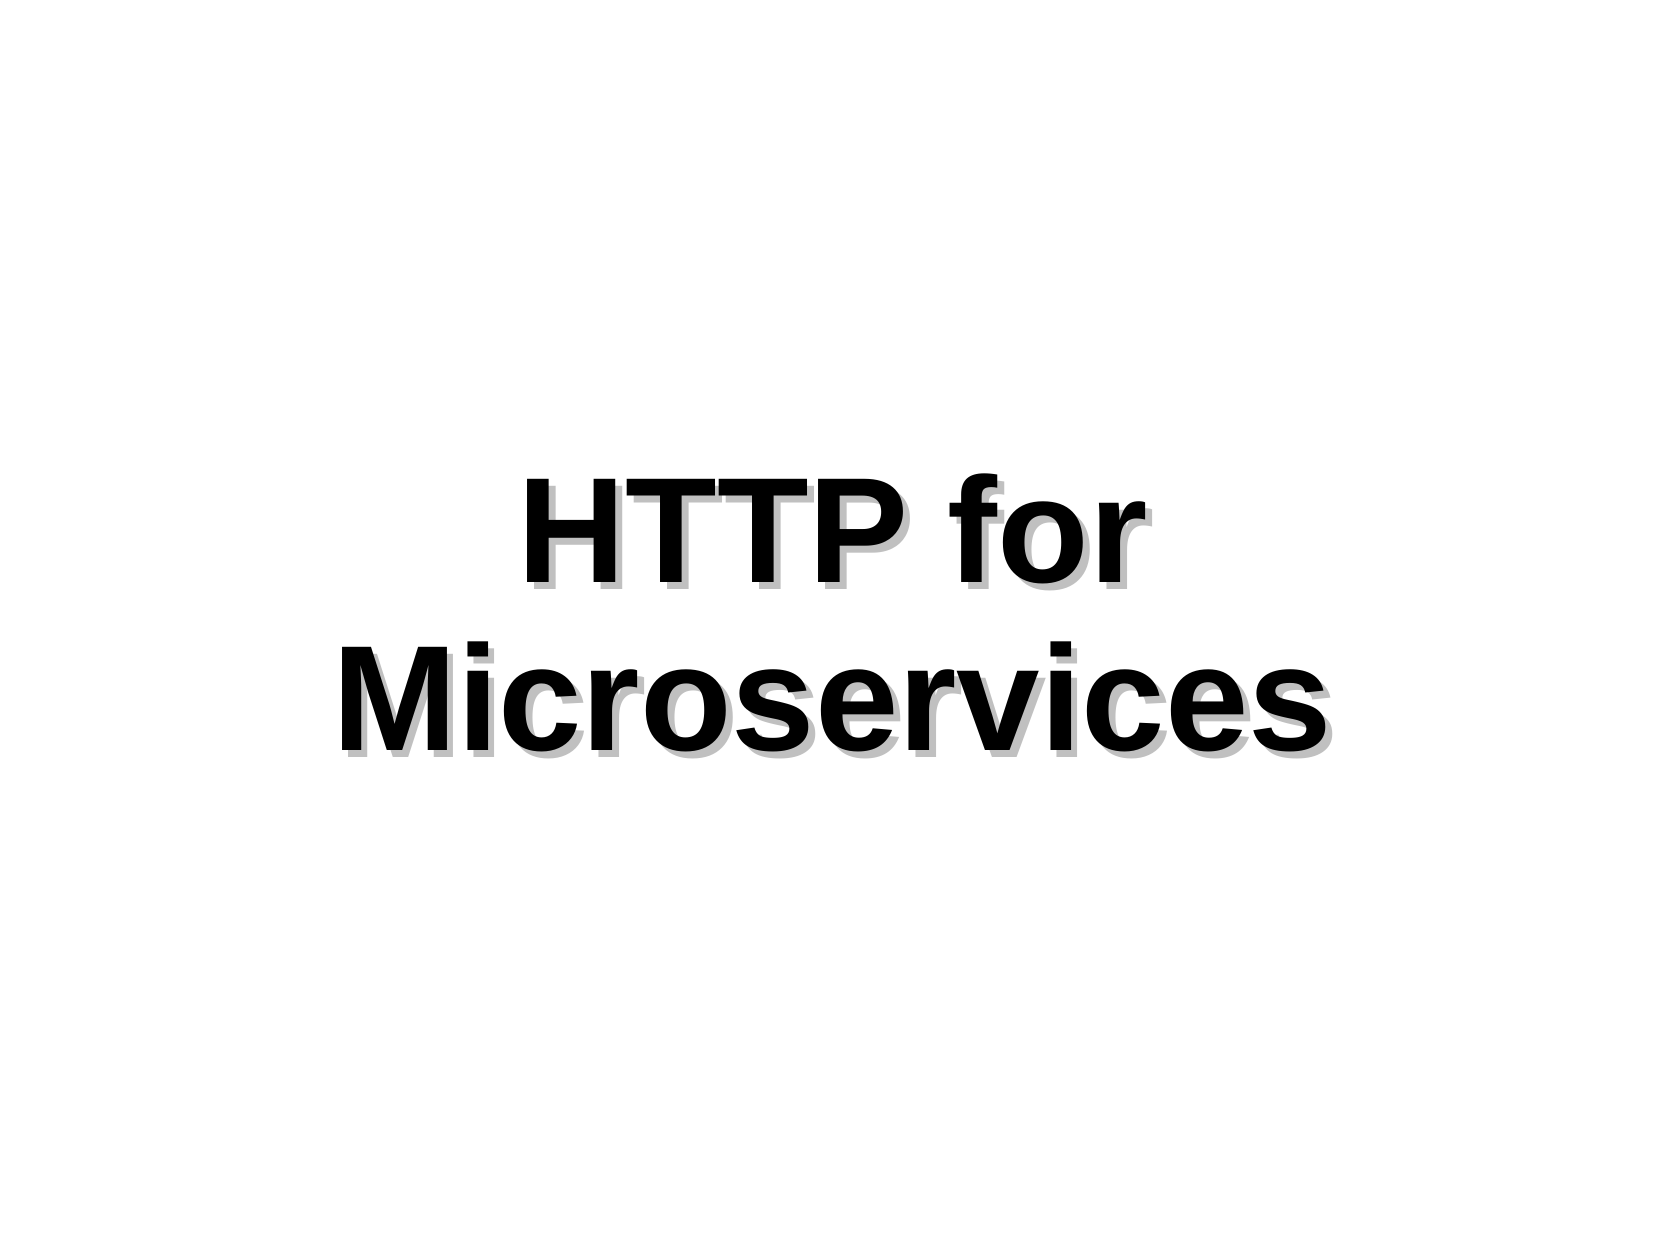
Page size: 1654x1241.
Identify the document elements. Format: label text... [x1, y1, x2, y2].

title HTTP for Microservices [88, 413, 1577, 816]
